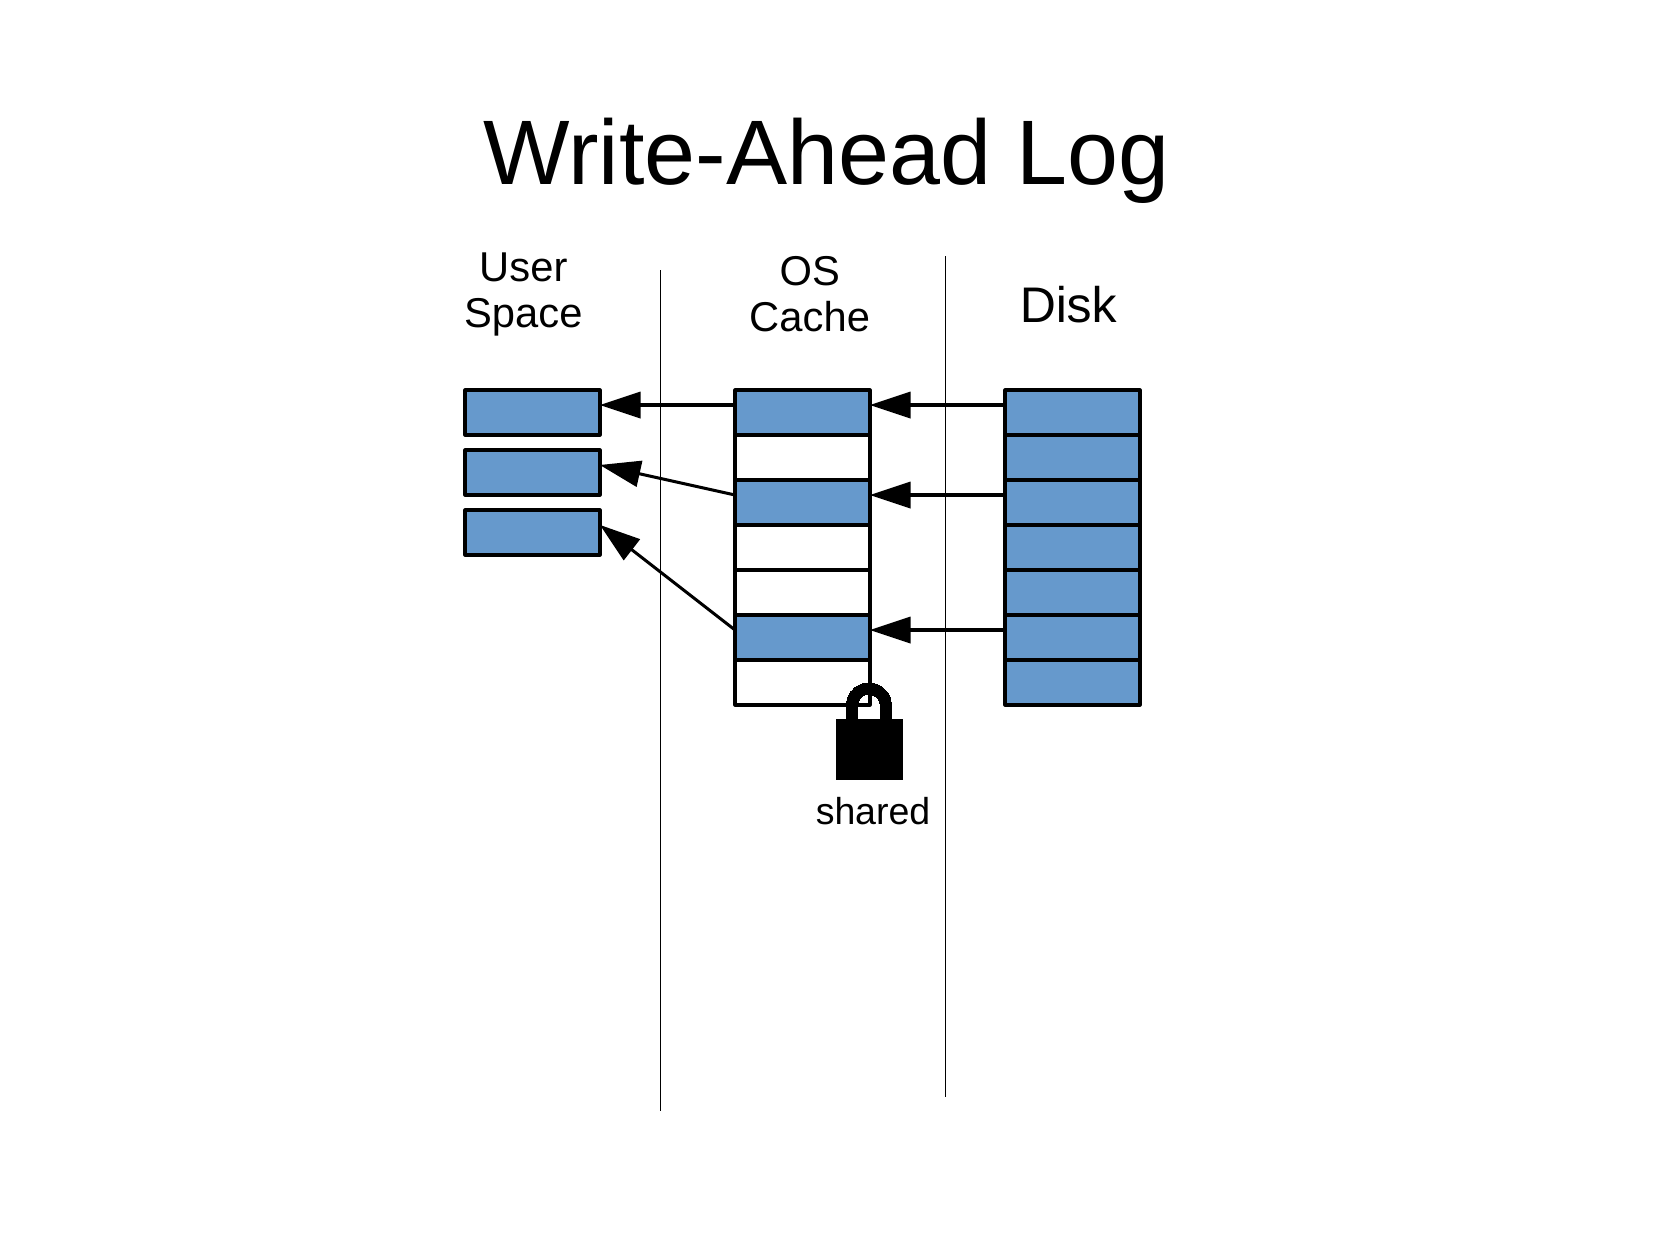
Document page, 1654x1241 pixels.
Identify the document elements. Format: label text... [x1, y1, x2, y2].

text_box [465, 510, 601, 556]
text_box [735, 390, 903, 780]
title Write-Ahead Log [82, 49, 1571, 257]
text_box [465, 450, 601, 496]
text_box [1005, 390, 1141, 706]
text_box [465, 390, 601, 436]
text_box User Space [449, 236, 616, 346]
text_box shared [801, 783, 946, 840]
text_box Disk [1005, 270, 1132, 342]
text_box OS Cache [734, 240, 901, 349]
